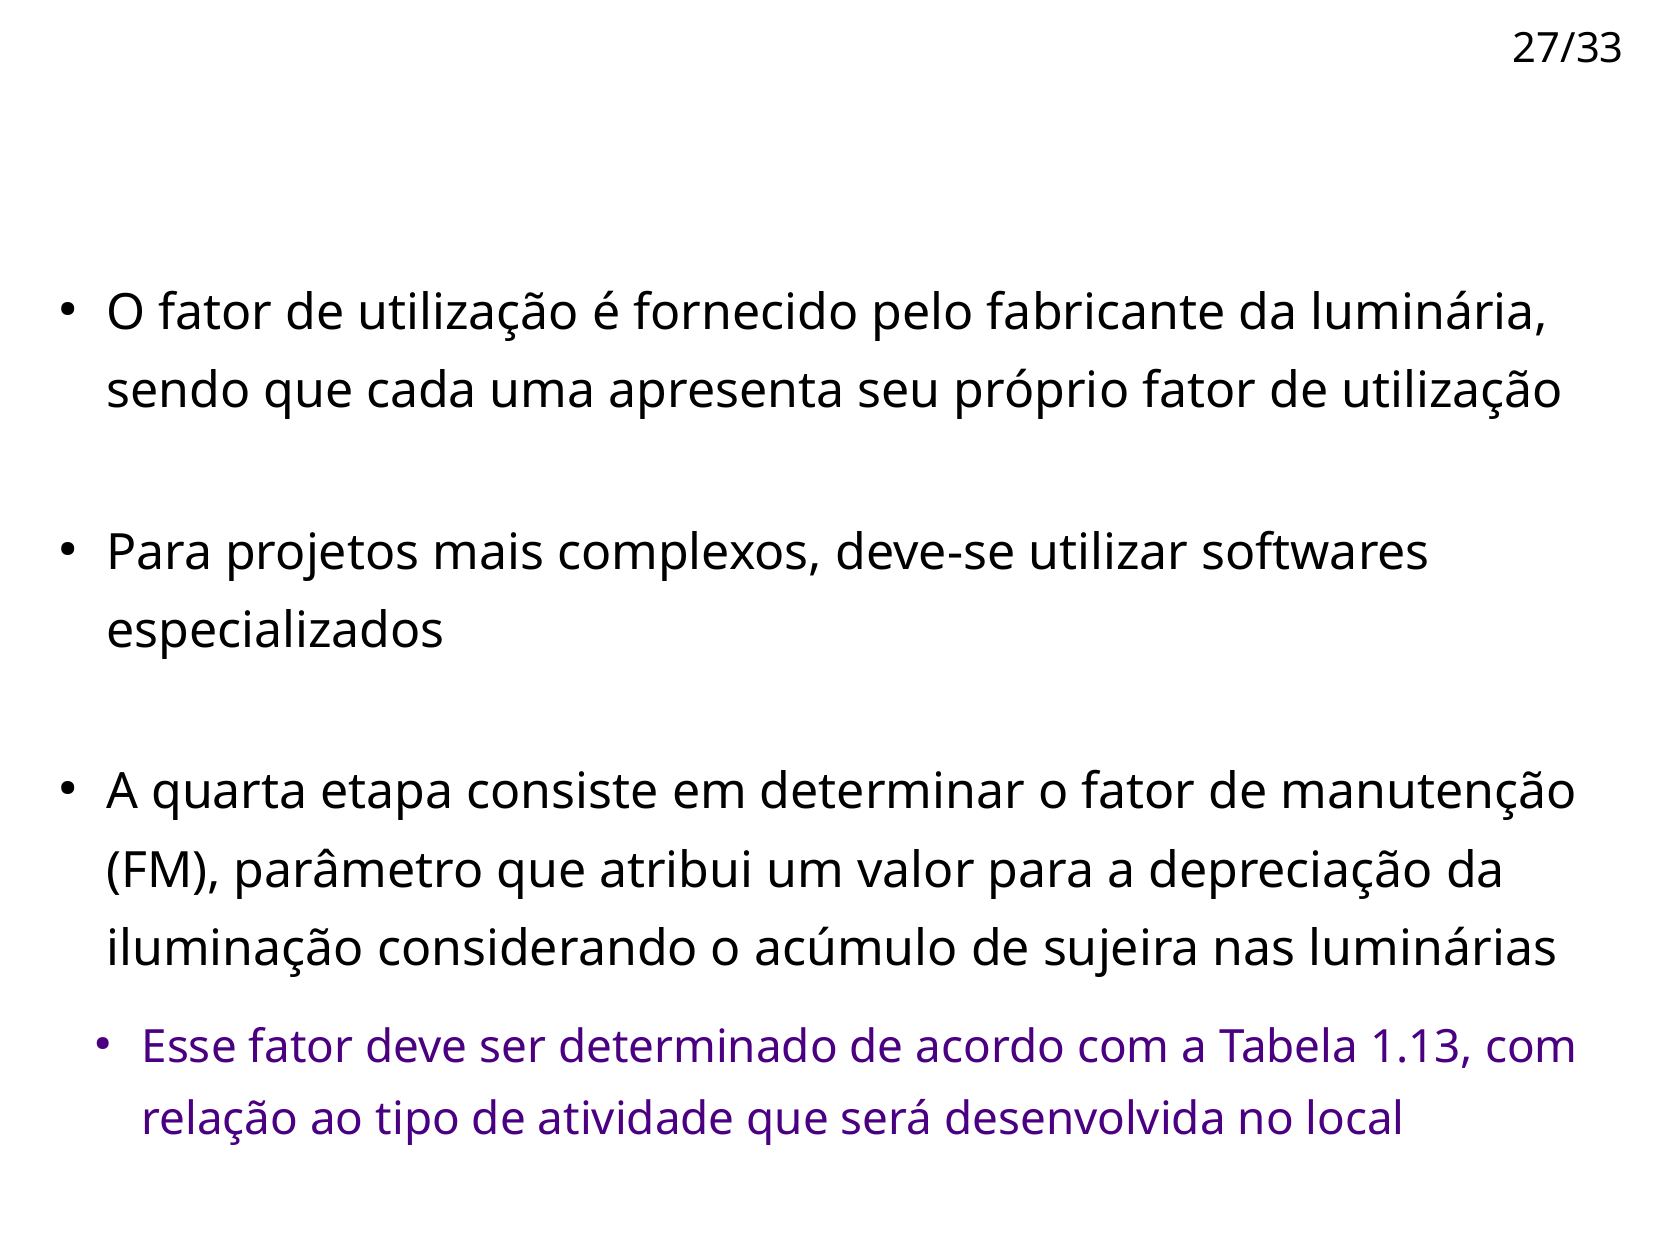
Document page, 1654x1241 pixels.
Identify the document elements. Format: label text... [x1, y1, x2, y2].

list O fator de utilização é fornecido pelo fabricante da luminária, sendo que cada uma apresenta seu próprio fator de utilização Para projetos mais complexos, deve-se utilizar softwares especializados A quarta etapa consiste em determinar o fator de manutenção (FM), parâmetro que atribui um valor para a depreciação da iluminação considerando o acúmulo de sujeira nas luminárias Esse fator deve ser determinado de acordo com a Tabela 1.13, com relação ao tipo de atividade que será desenvolvida no local [59, 265, 1625, 1211]
